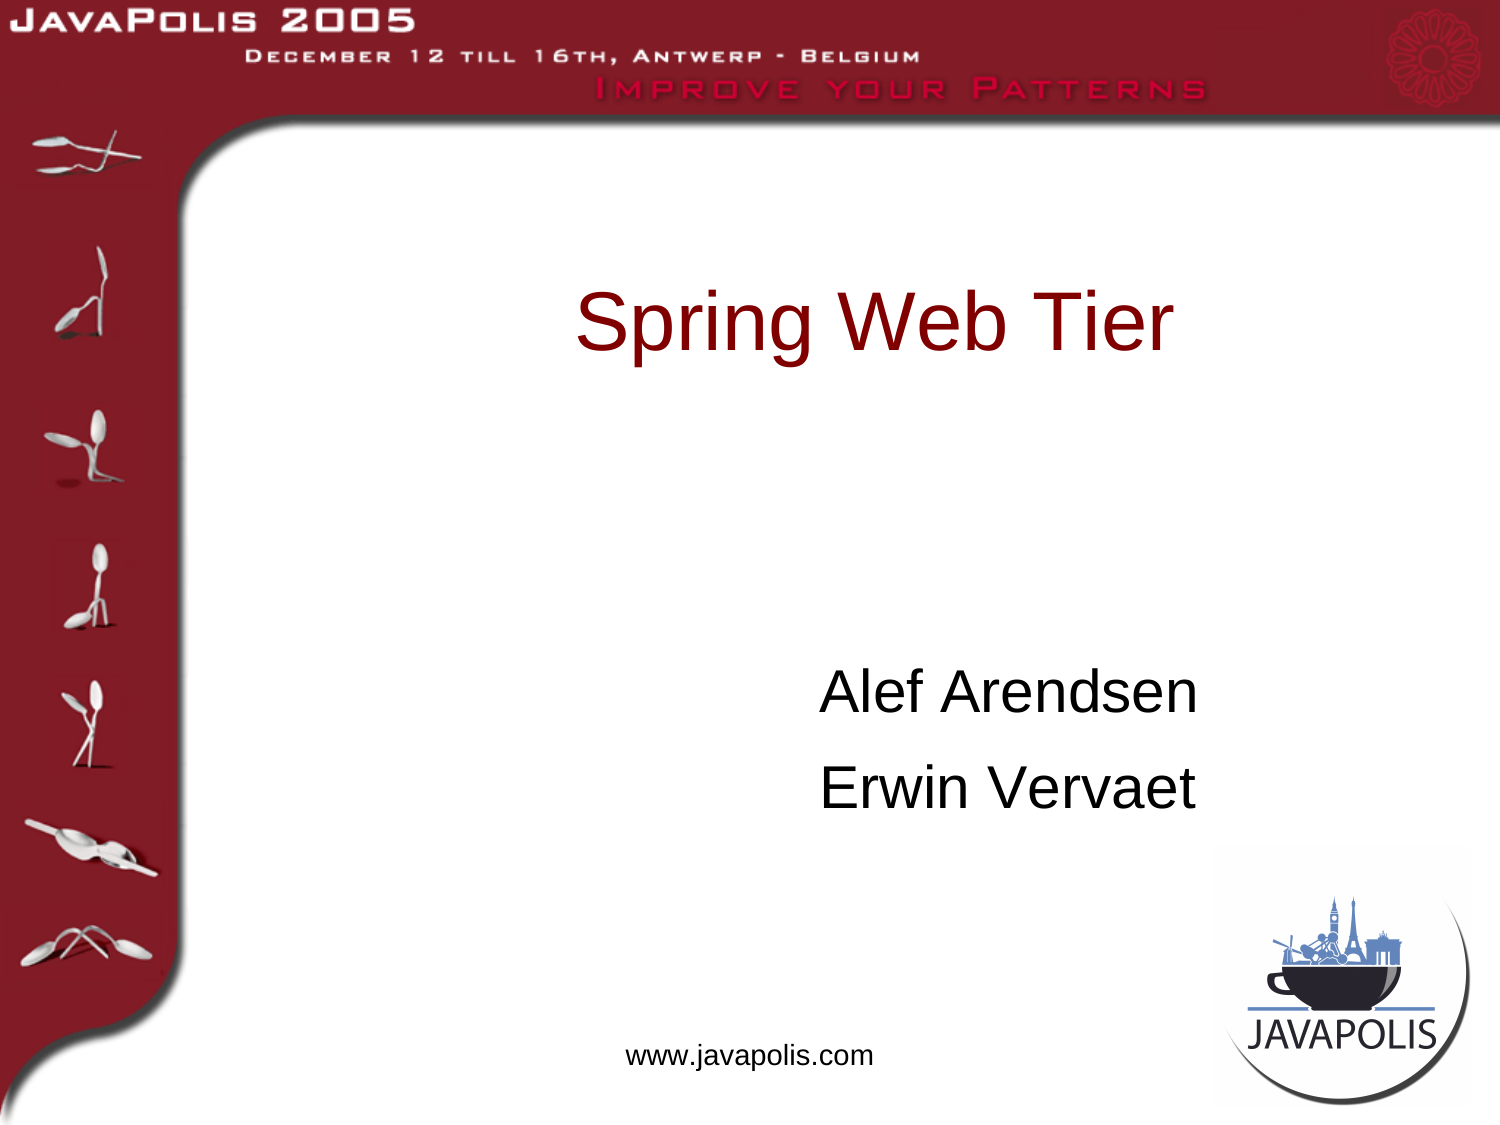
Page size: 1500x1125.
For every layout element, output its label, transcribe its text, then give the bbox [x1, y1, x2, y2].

title Spring Web Tier [324, 249, 1426, 447]
picture [0, 0, 1500, 1125]
text_box Alef Arendsen Erwin Vervaet [812, 637, 1359, 872]
